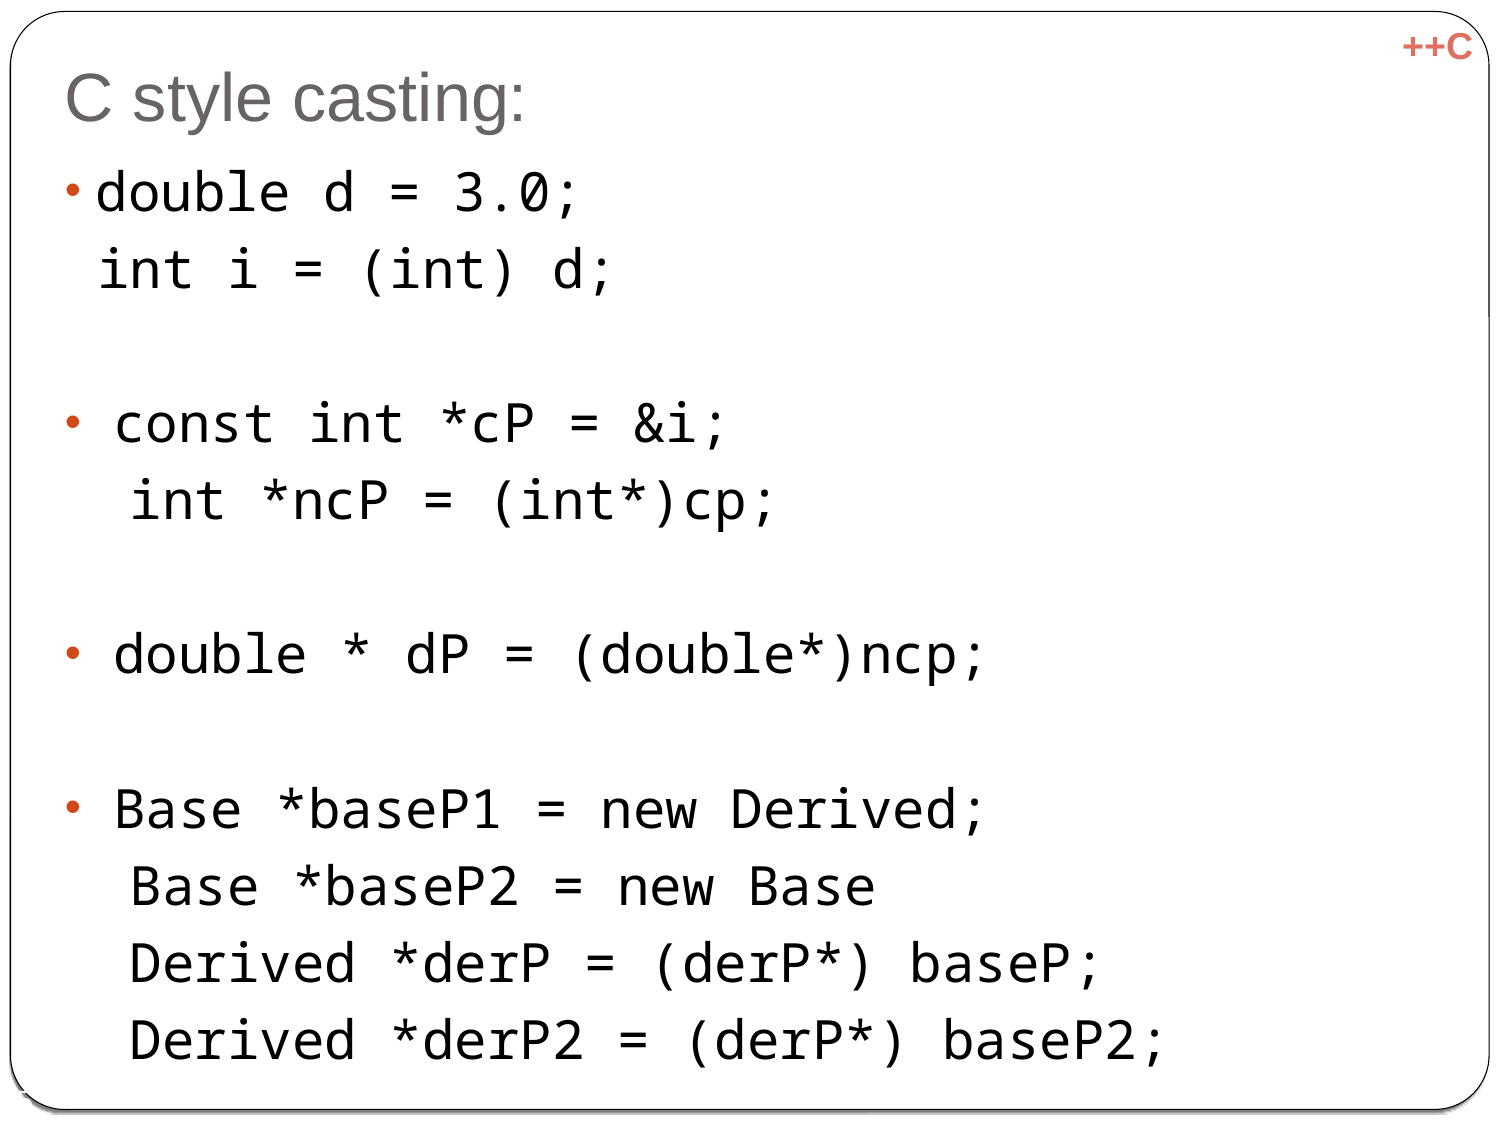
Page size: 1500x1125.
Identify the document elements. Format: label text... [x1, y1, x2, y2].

title C style casting: [50, 45, 1450, 149]
slide_number <number> [0, 1074, 50, 1125]
list double d = 3.0; int i = (int) d; const int *cP = &i; int *ncP = (int*)cp; double * dP = (double*)ncp; Base *baseP1 = new Derived; Base *baseP2 = new Base Derived *derP = (derP*) baseP; Derived *derP2 = (derP*) baseP2; [50, 149, 1450, 1088]
